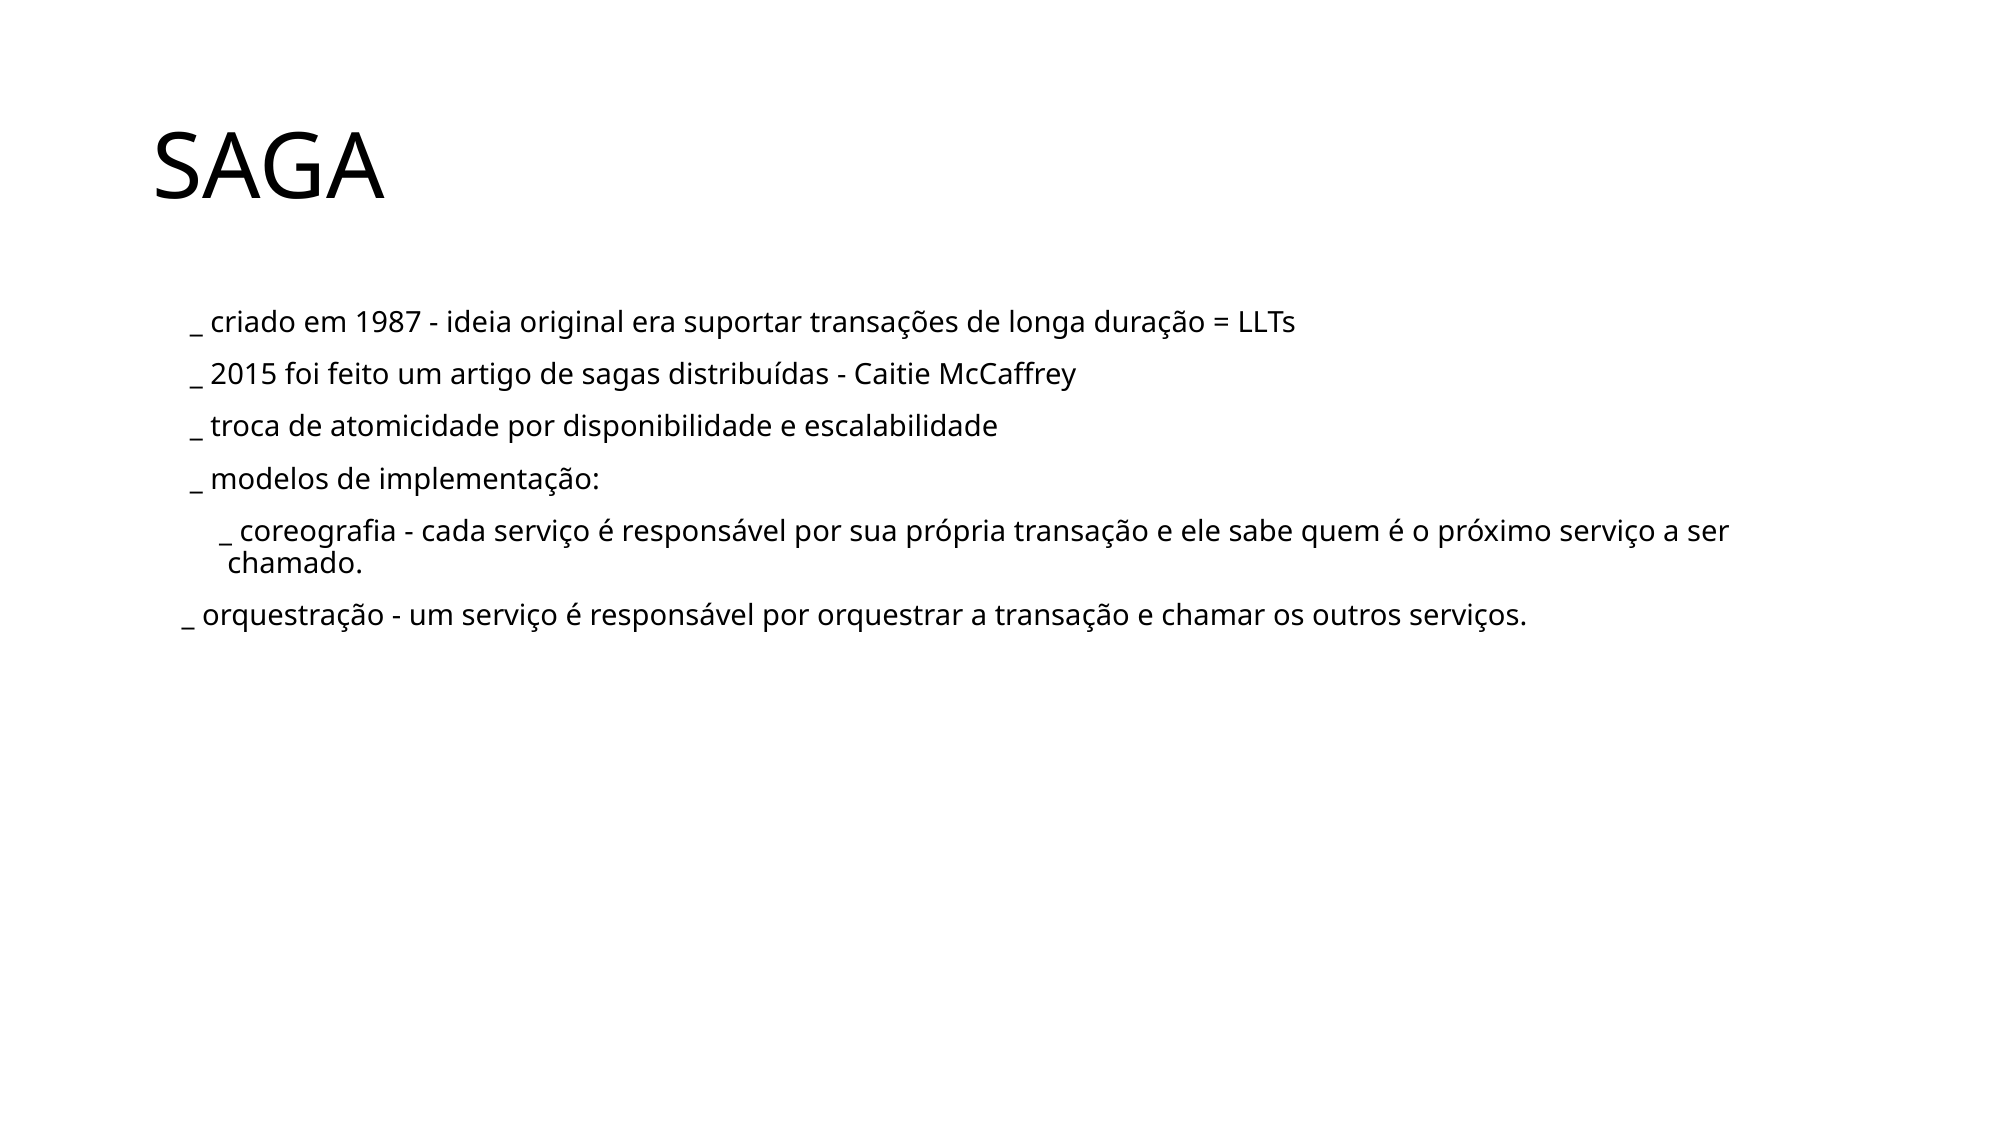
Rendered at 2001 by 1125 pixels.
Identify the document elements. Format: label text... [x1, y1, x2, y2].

list _ criado em 1987 - ideia original era suportar transações de longa duração = LLTs _ 2015 foi feito um artigo de sagas distribuídas - Caitie McCaffrey _ troca de atomicidade por disponibilidade e escalabilidade _ modelos de implementação: _ coreografia - cada serviço é responsável por sua própria transação e ele sabe quem é o próximo serviço a ser chamado. _ orquestração - um serviço é responsável por orquestrar a transação e chamar os outros serviços. [137, 299, 1863, 1014]
title SAGA [137, 59, 1863, 278]
